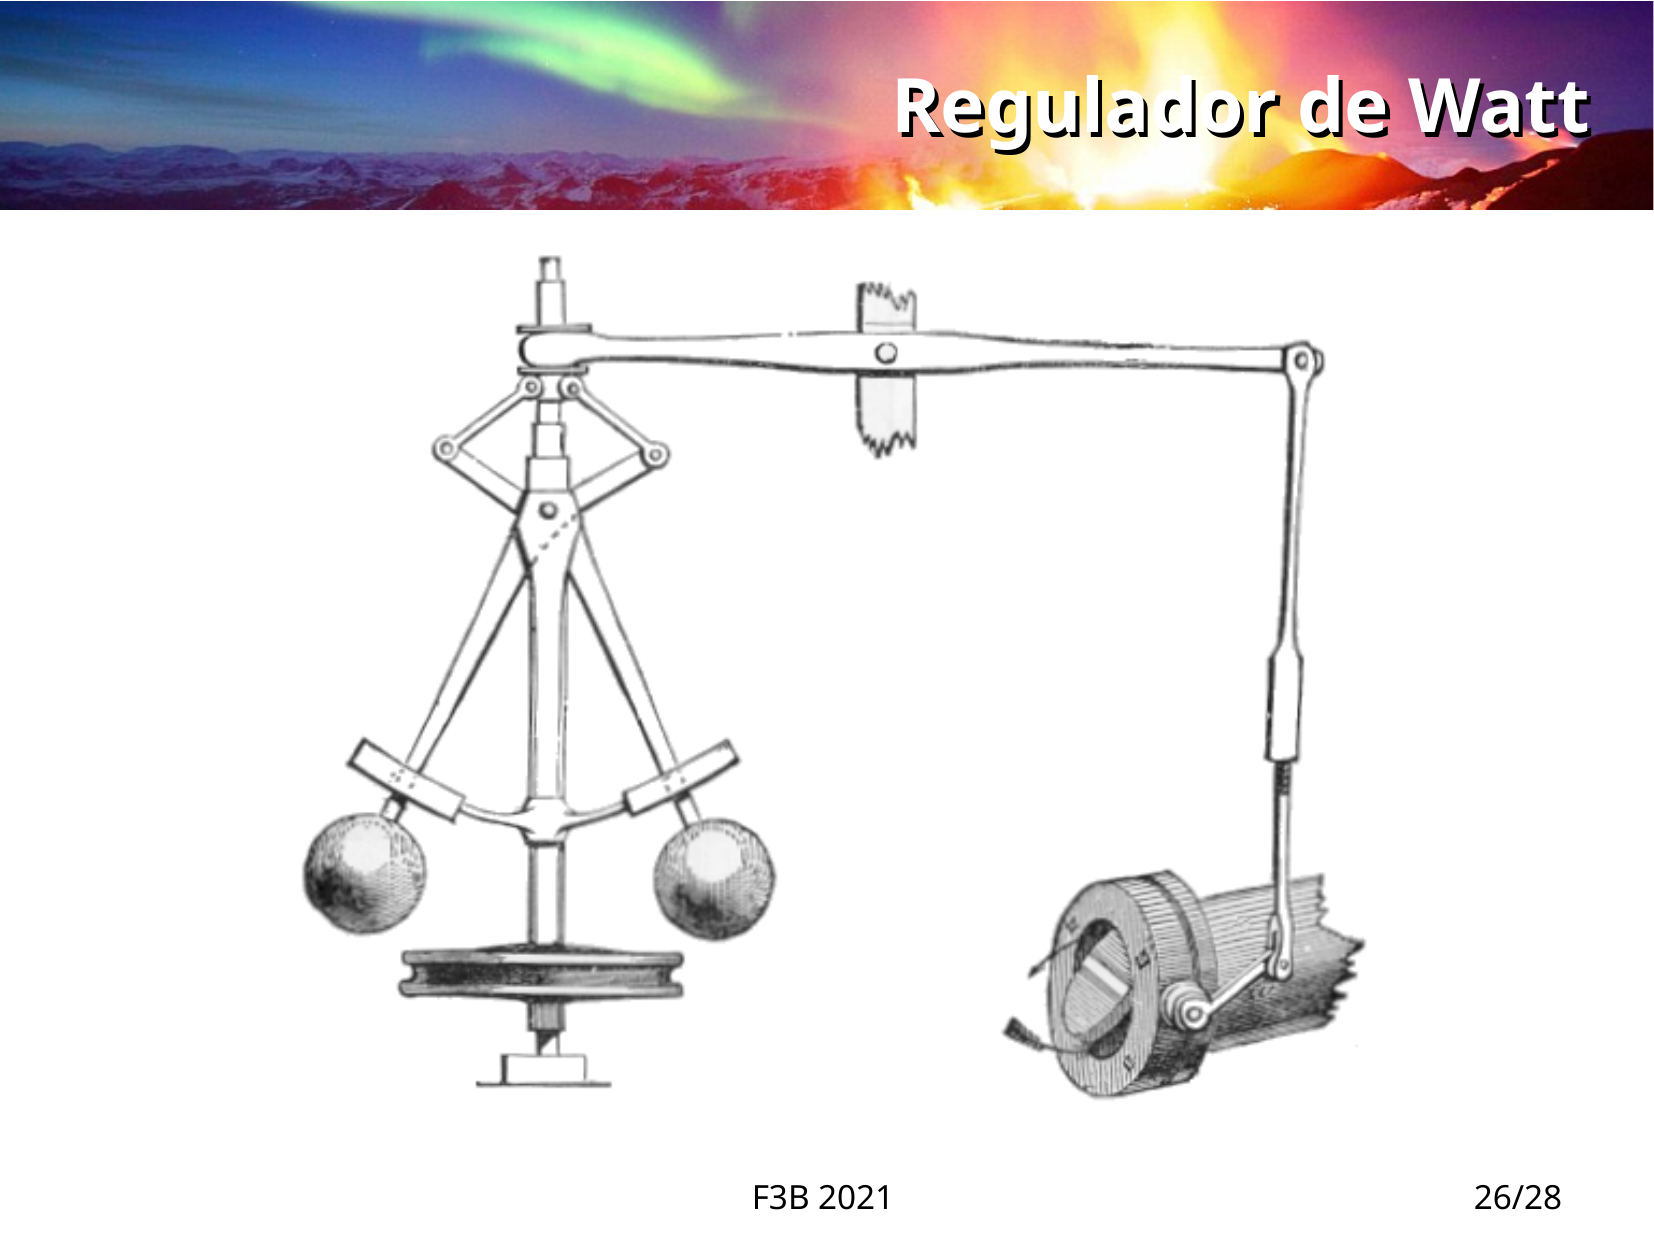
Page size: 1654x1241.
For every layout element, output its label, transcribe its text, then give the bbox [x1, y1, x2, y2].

title Regulador de Watt [45, 15, 1606, 191]
picture [0, 1, 1654, 210]
picture [281, 254, 1369, 1156]
